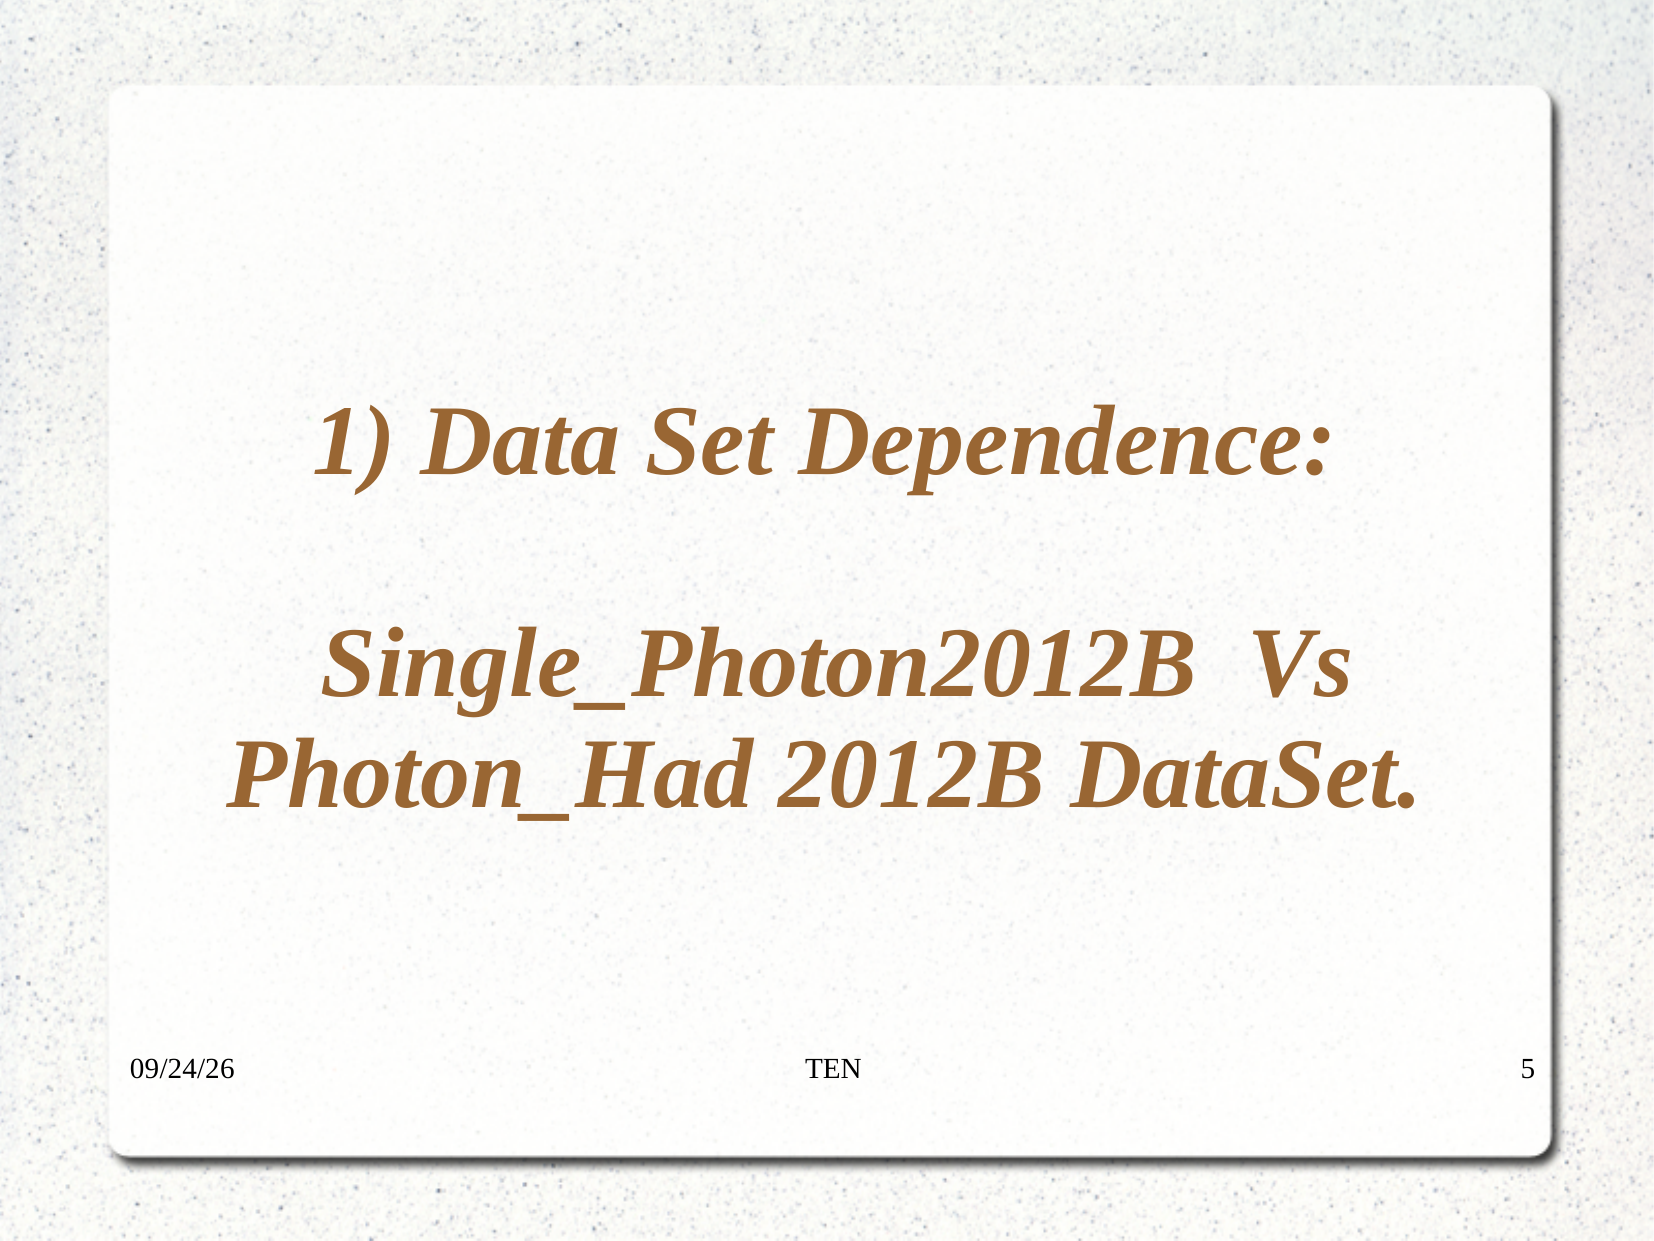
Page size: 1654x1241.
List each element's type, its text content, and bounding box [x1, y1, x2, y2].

title 1) Data Set Dependence: Single_Photon2012B Vs Photon_Had 2012B DataSet. [210, 315, 1441, 901]
picture [0, 0, 1654, 1241]
